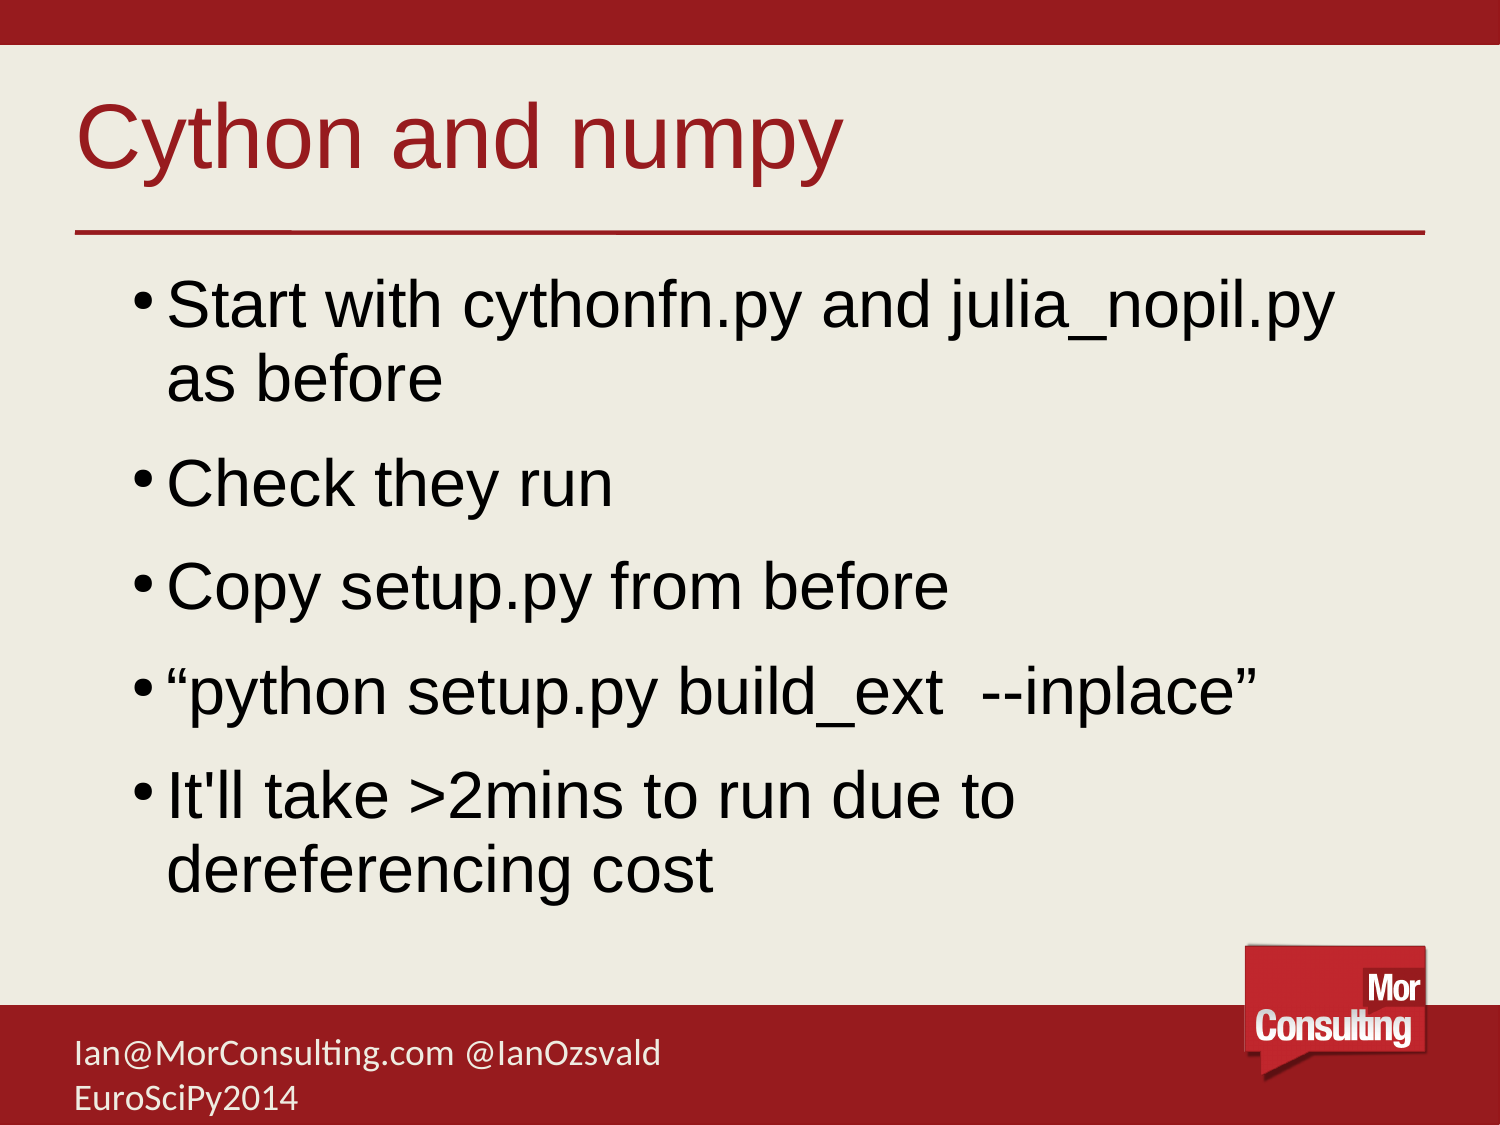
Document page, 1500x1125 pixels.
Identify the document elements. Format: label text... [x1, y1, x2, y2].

list Start with cythonfn.py and julia_nopil.py as before Check they run Copy setup.py from before “python setup.py build_ext --inplace” It'll take >2mins to run due to dereferencing cost [75, 263, 1395, 916]
picture [1230, 935, 1438, 1089]
title Cython and numpy [74, 44, 1425, 232]
